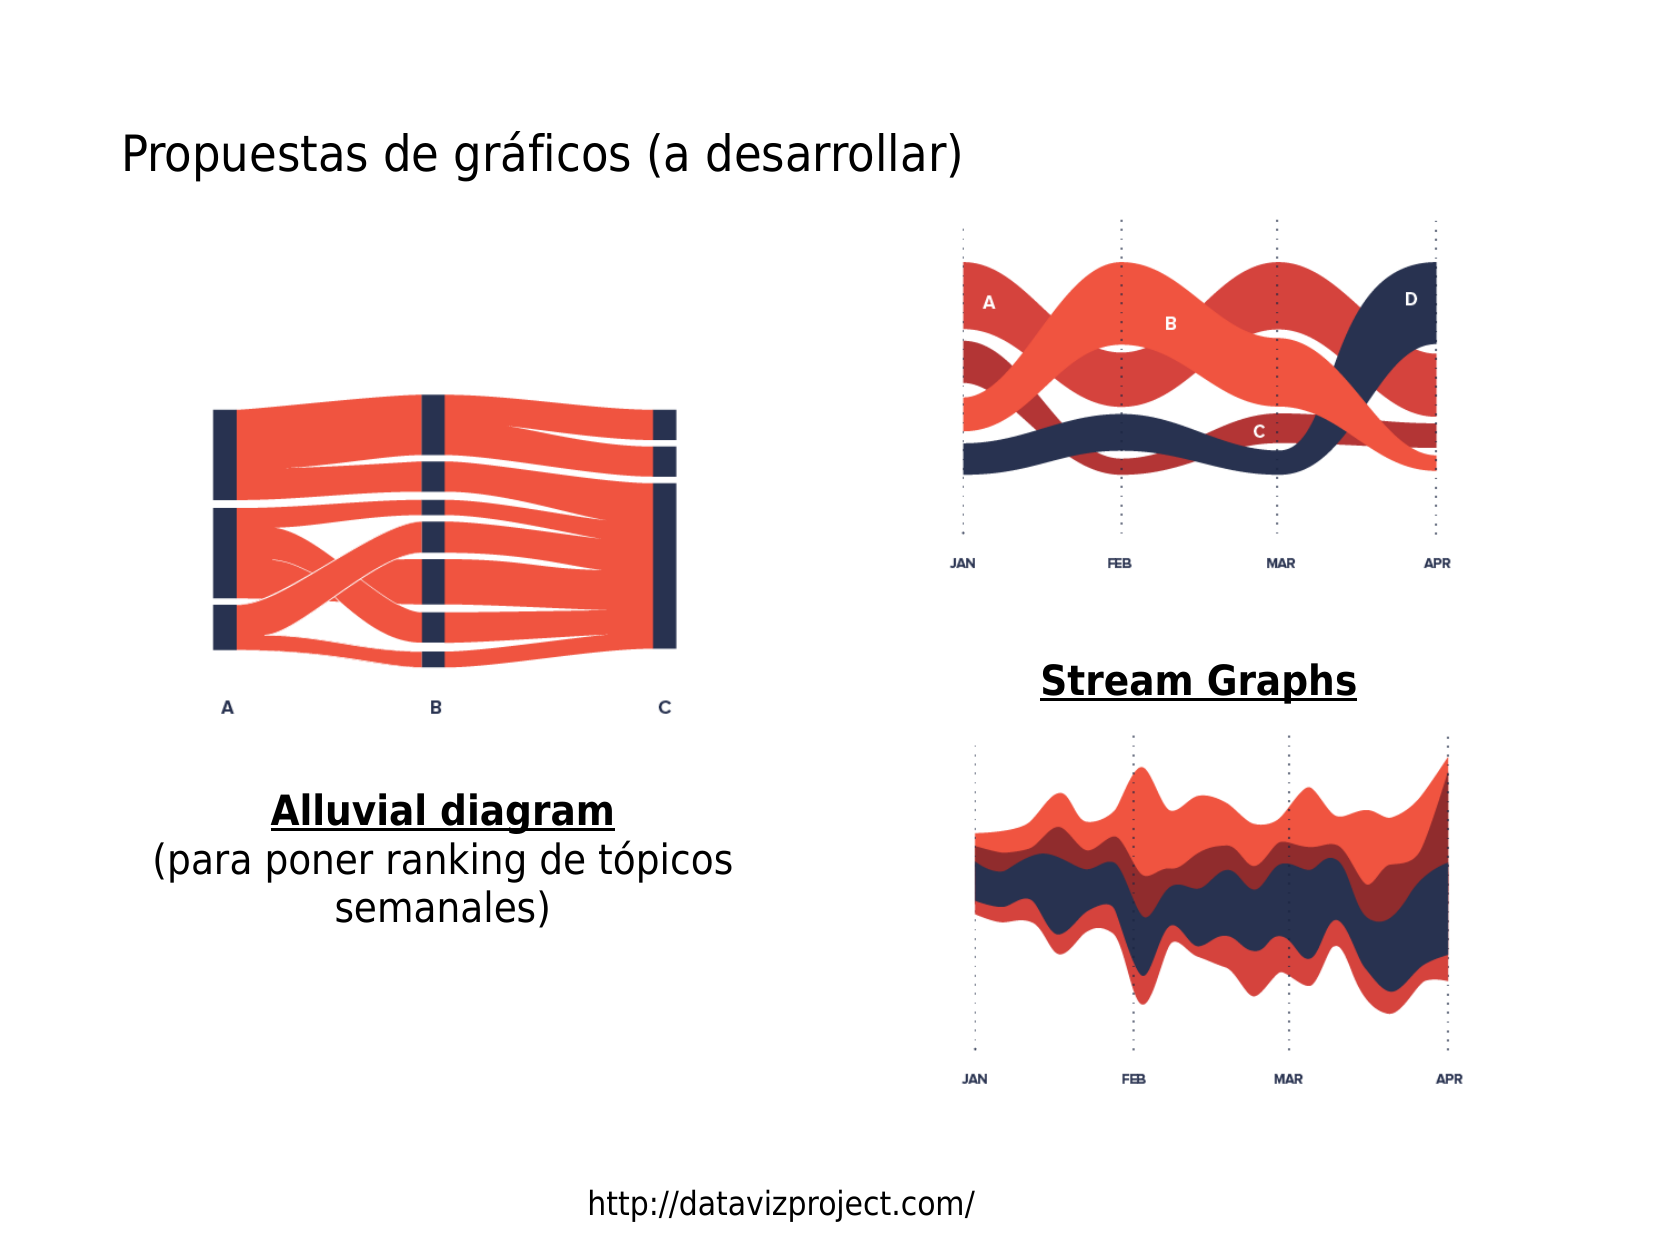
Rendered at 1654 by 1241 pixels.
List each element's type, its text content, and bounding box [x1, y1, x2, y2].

text_box Propuestas de gráficos (a desarrollar) [106, 118, 1111, 192]
picture [915, 64, 1518, 1164]
text_box http://datavizproject.com/ [558, 1177, 1005, 1235]
picture [149, 212, 740, 779]
text_box Stream Graphs [885, 649, 1512, 714]
text_box Alluvial diagram (para poner ranking de tópicos semanales) [129, 779, 756, 942]
